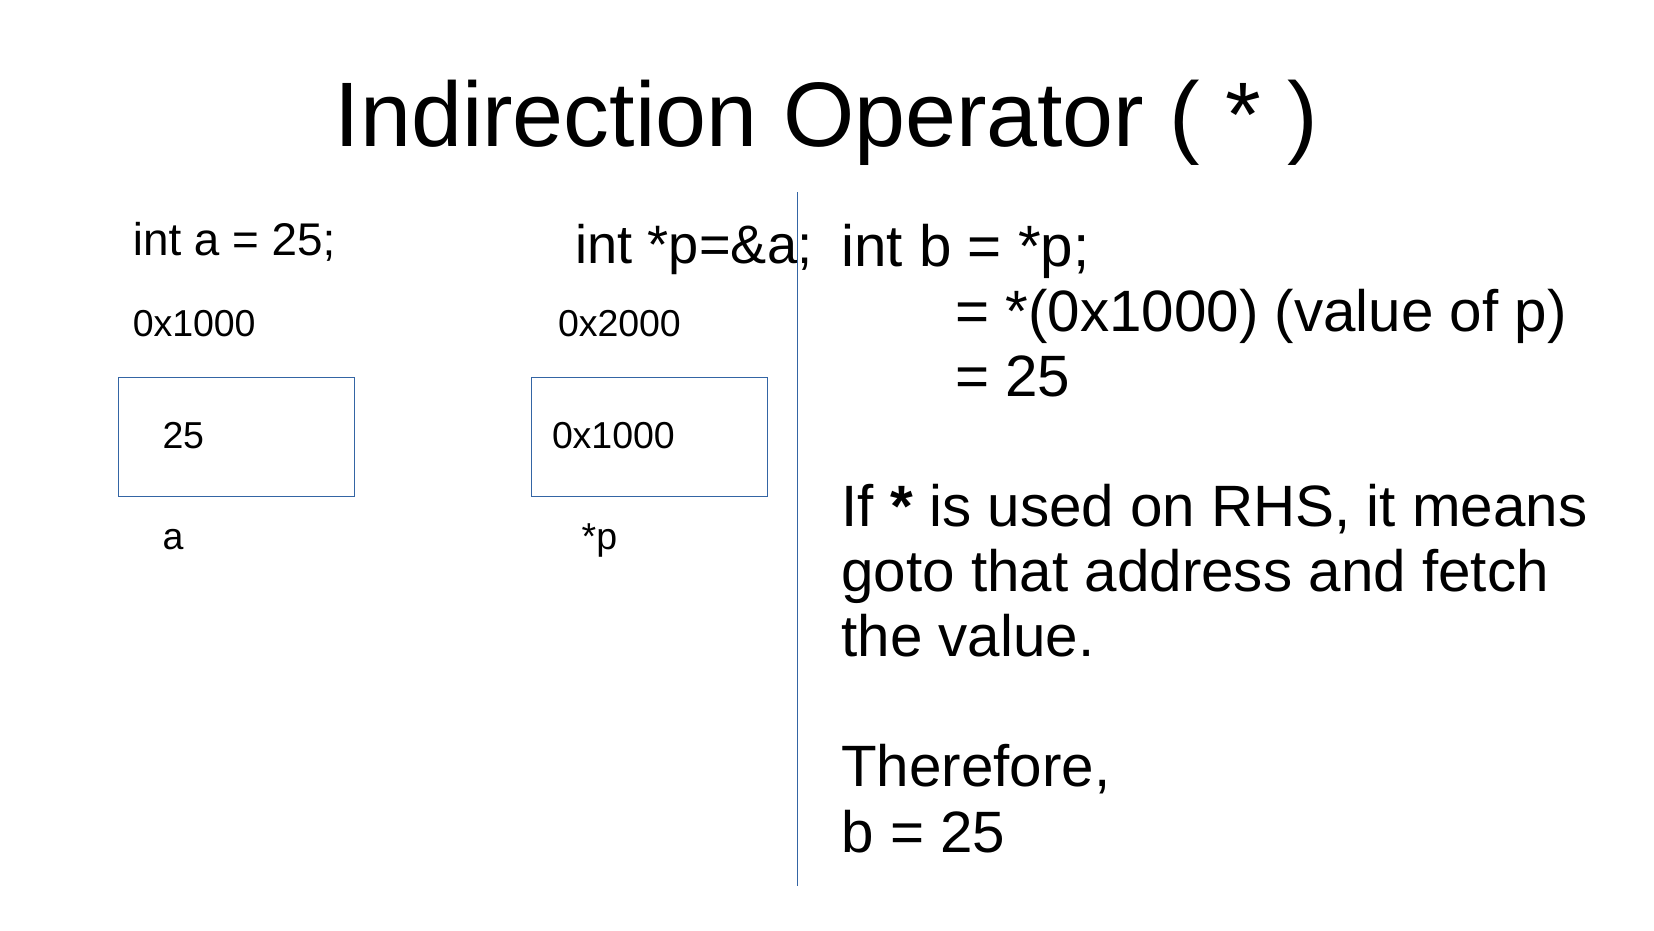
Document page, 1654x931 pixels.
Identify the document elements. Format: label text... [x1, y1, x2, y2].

text_box 0x2000 [543, 295, 751, 353]
text_box 0x1000 [537, 407, 745, 465]
text_box 25 [147, 407, 296, 465]
text_box int *p=&a; [561, 206, 797, 283]
text_box *p [566, 507, 745, 565]
text_box int *p=&a; [798, 206, 826, 283]
text_box int b = *p; = *(0x1000) (value of p) = 25 If * is used on RHS, it means goto that address and fetch the value. Therefore, b = 25 [826, 206, 1625, 872]
text_box a [147, 507, 325, 565]
title Indirection Operator ( * ) [82, 37, 1571, 193]
text_box 0x1000 [118, 295, 325, 353]
text_box int a = 25; [118, 206, 414, 273]
